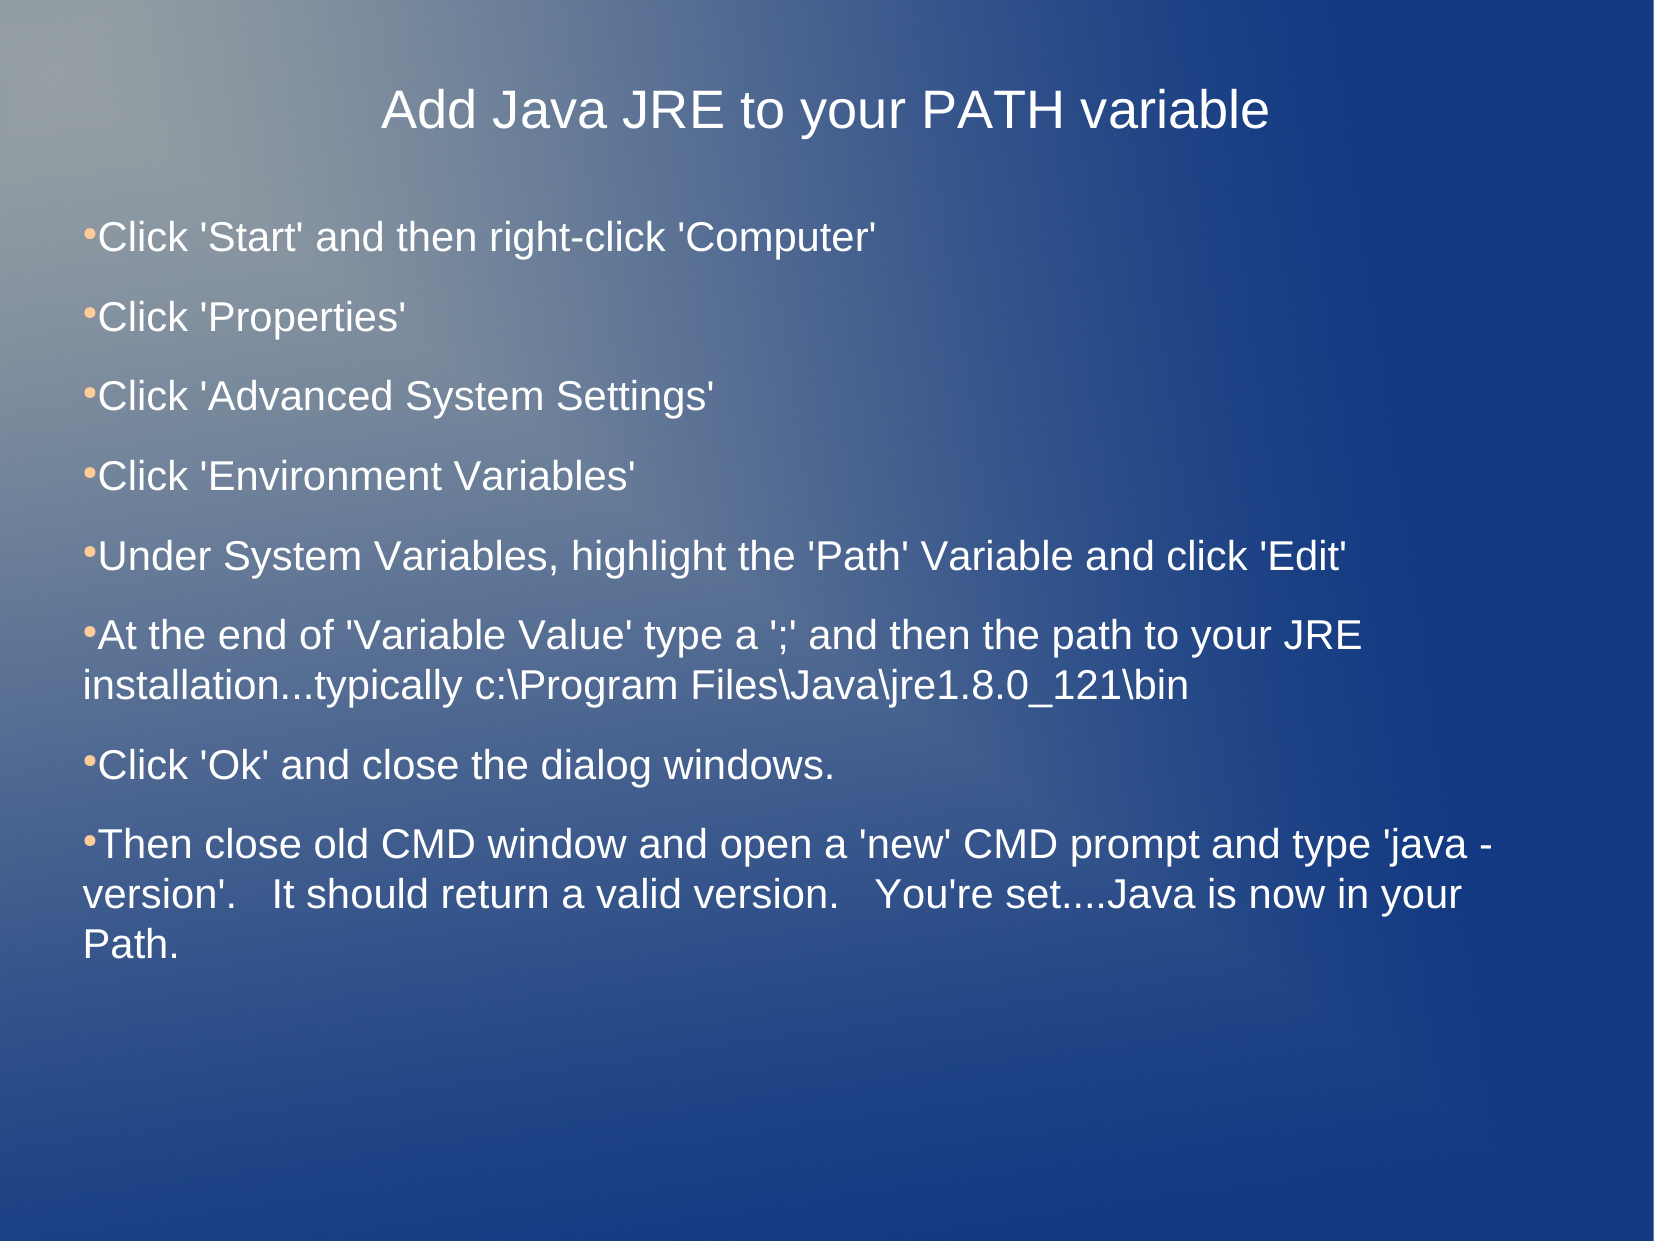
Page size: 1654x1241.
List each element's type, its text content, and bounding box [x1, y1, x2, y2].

title Add Java JRE to your PATH variable [82, 49, 1571, 166]
picture [0, 0, 1654, 1241]
list Click 'Start' and then right-click 'Computer' Click 'Properties' Click 'Advanced System Settings' Click 'Environment Variables' Under System Variables, highlight the 'Path' Variable and click 'Edit' At the end of 'Variable Value' type a ';' and then the path to your JRE installation...typically c:\Program Files\Java\jre1.8.0_121\bin Click 'Ok' and close the dialog windows. Then close old CMD window and open a 'new' CMD prompt and type 'java -version'. It should return a valid version. You're set....Java is now in your Path. [82, 210, 1571, 1109]
